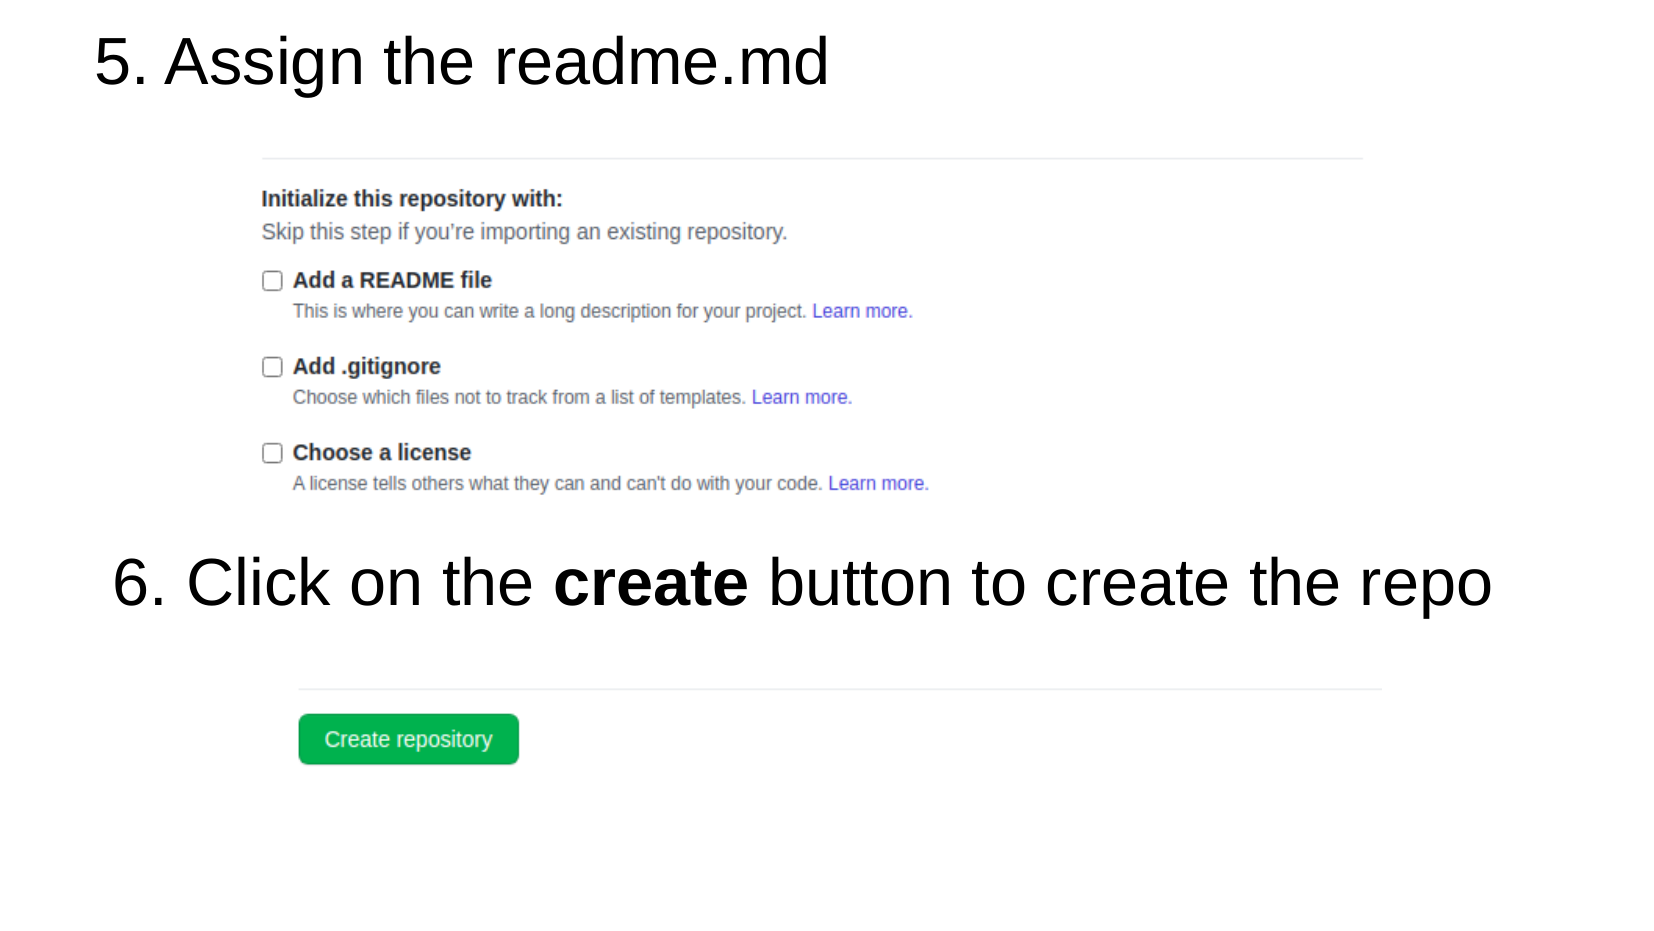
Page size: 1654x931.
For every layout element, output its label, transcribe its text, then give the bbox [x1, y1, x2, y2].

picture [288, 684, 1382, 798]
picture [250, 155, 1382, 520]
list 5. Assign the readme.md 6. Click on the create button to create the repo [23, 23, 1654, 931]
